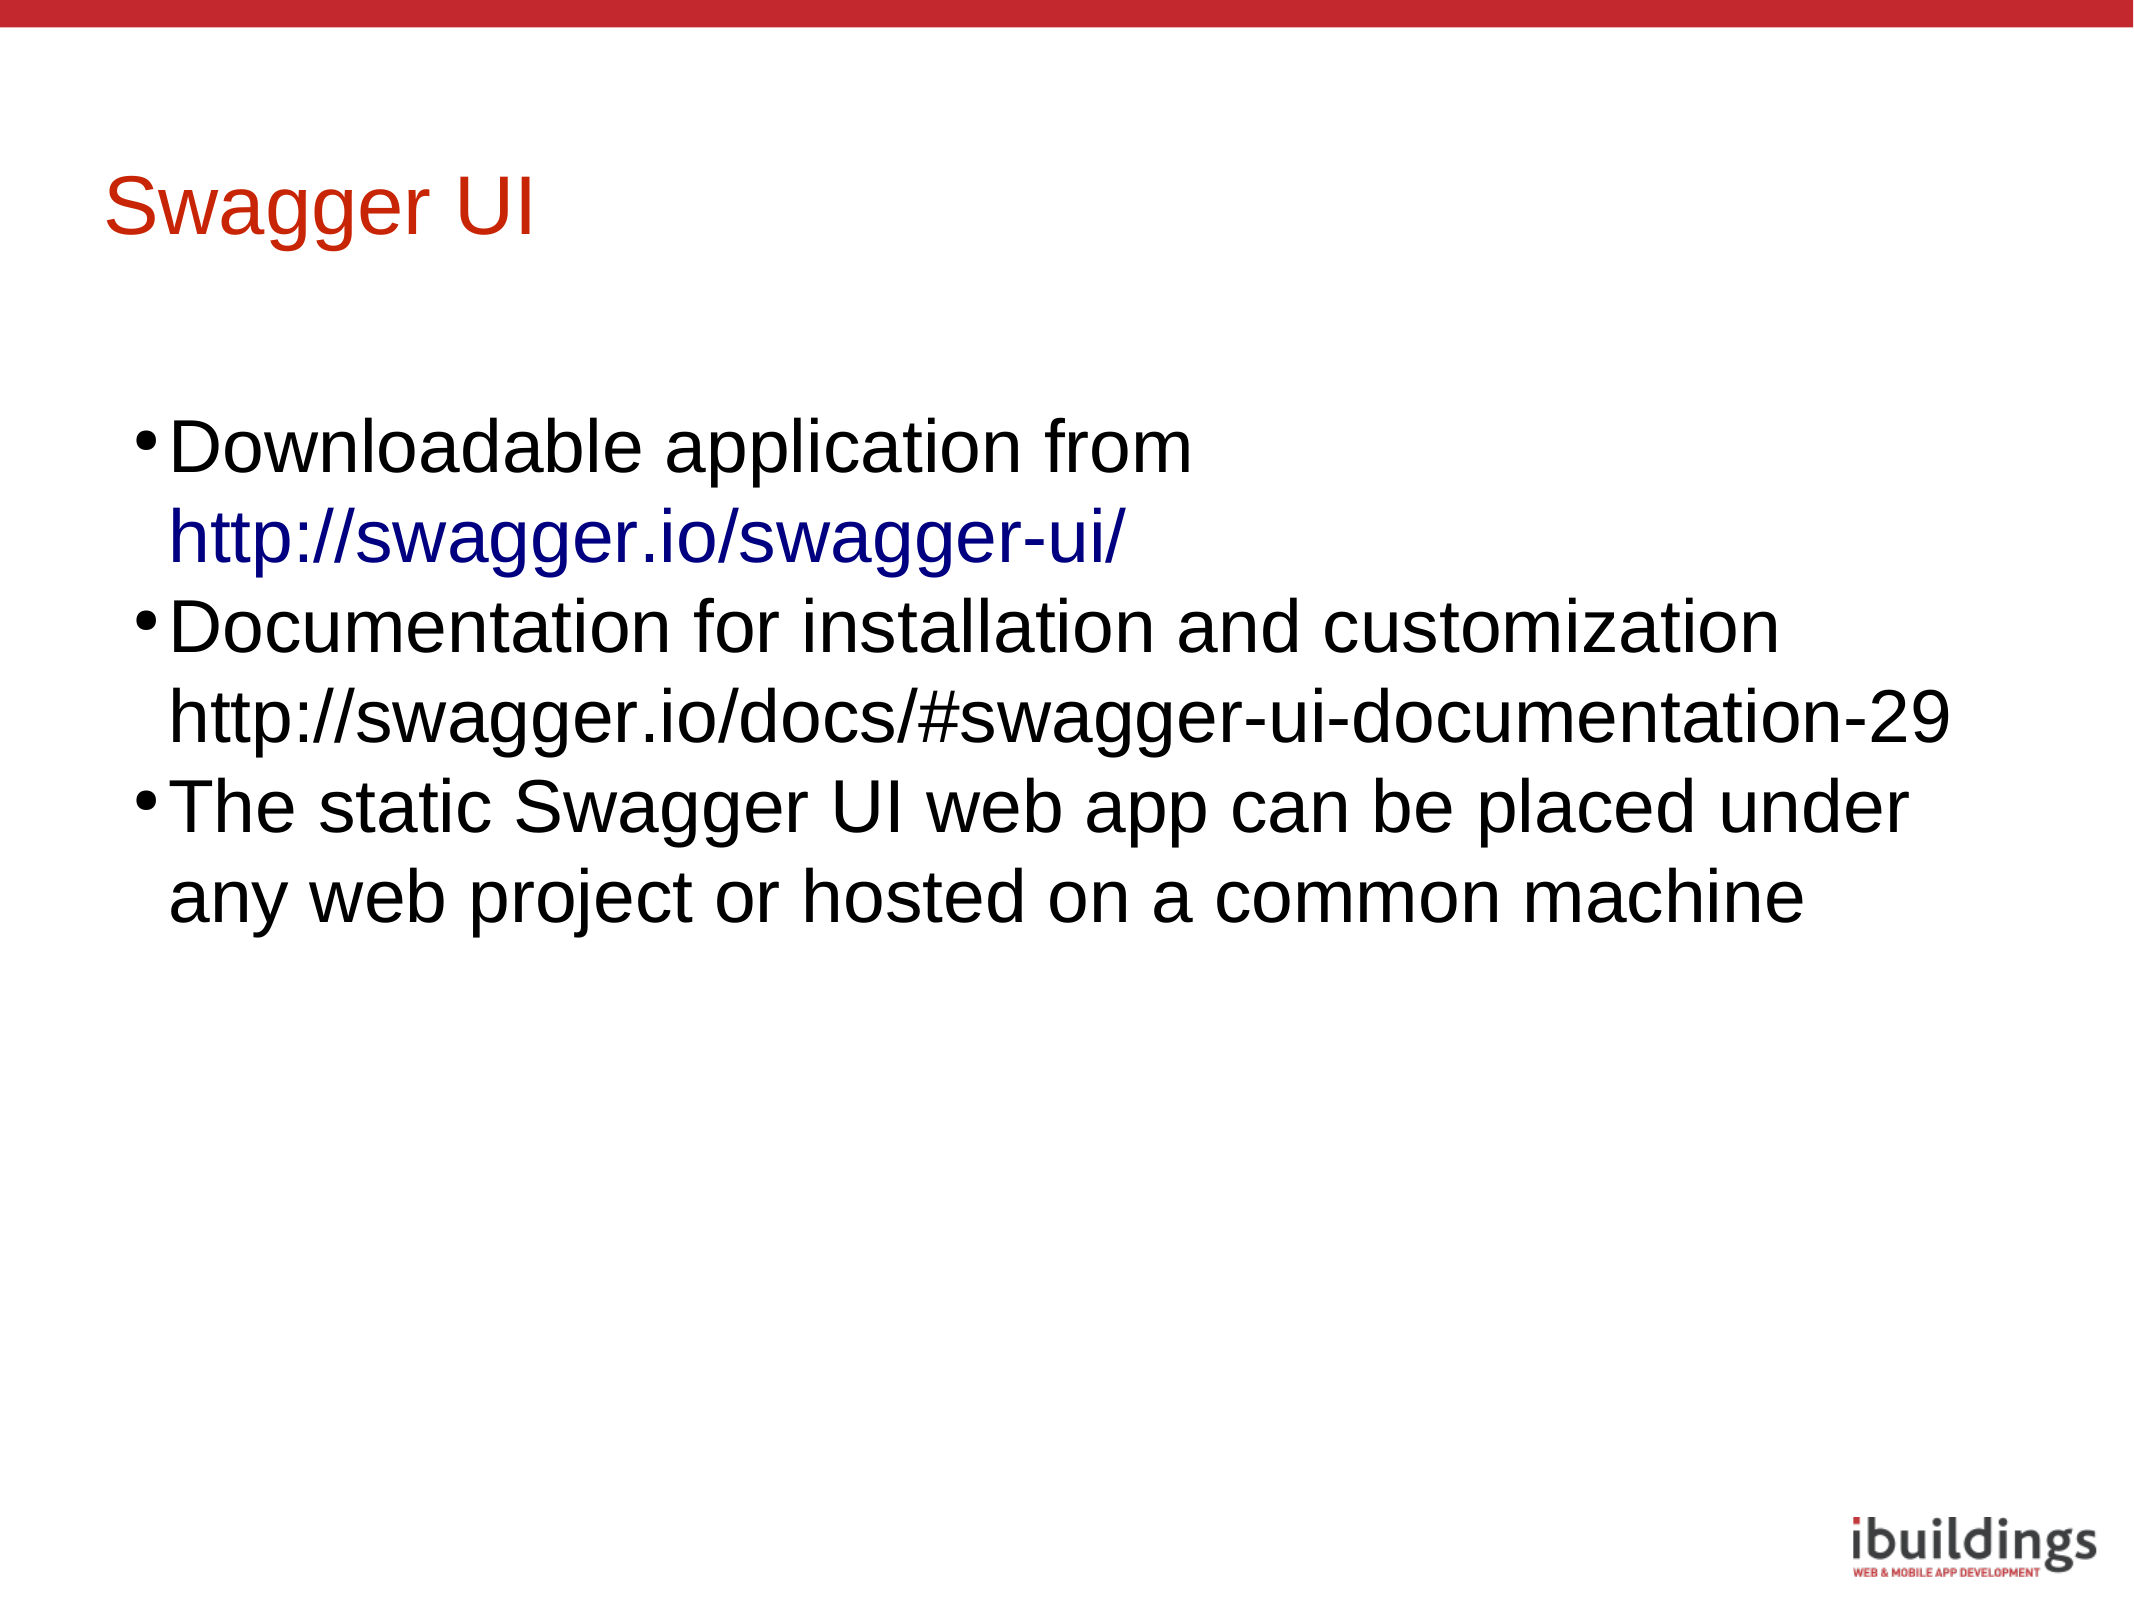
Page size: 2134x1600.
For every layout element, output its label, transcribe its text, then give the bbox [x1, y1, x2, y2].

picture [1853, 1517, 2099, 1577]
title Swagger UI [95, 137, 1915, 266]
text_box Downloadable application from http://swagger.io/swagger-ui/ Documentation for installation and customization http://swagger.io/docs/#swagger-ui-documentation-29 The static Swagger UI web app can be placed under any web project or hosted on a common machine [118, 389, 2032, 945]
